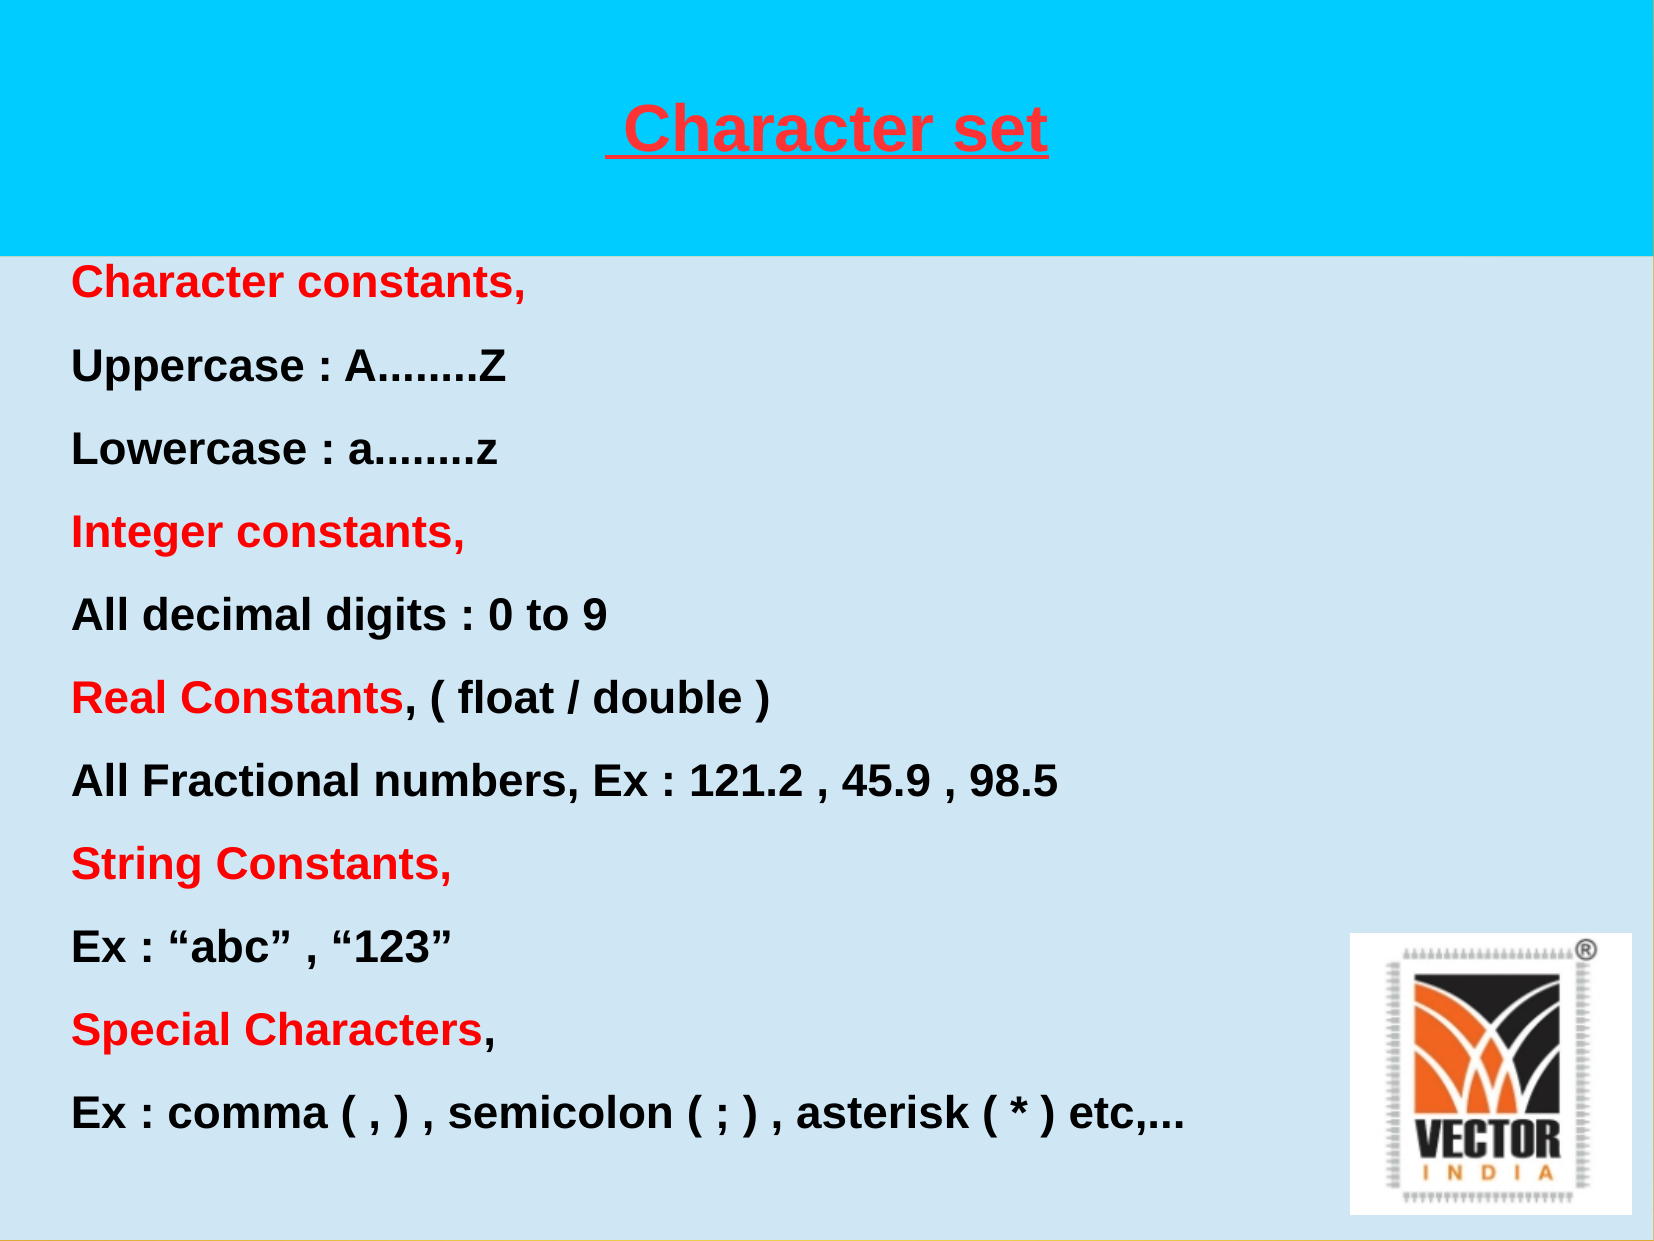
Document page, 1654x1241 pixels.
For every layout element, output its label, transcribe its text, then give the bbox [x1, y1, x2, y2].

picture [1350, 933, 1632, 1216]
list Character constants, Uppercase : A........Z Lowercase : a........z Integer constants, All decimal digits : 0 to 9 Real Constants, ( float / double ) All Fractional numbers, Ex : 121.2 , 45.9 , 98.5 String Constants, Ex : “abc” , “123” Special Characters, Ex : comma ( , ) , semicolon ( ; ) , asterisk ( * ) etc,... [0, 256, 1654, 1241]
title Character set [0, 0, 1654, 256]
